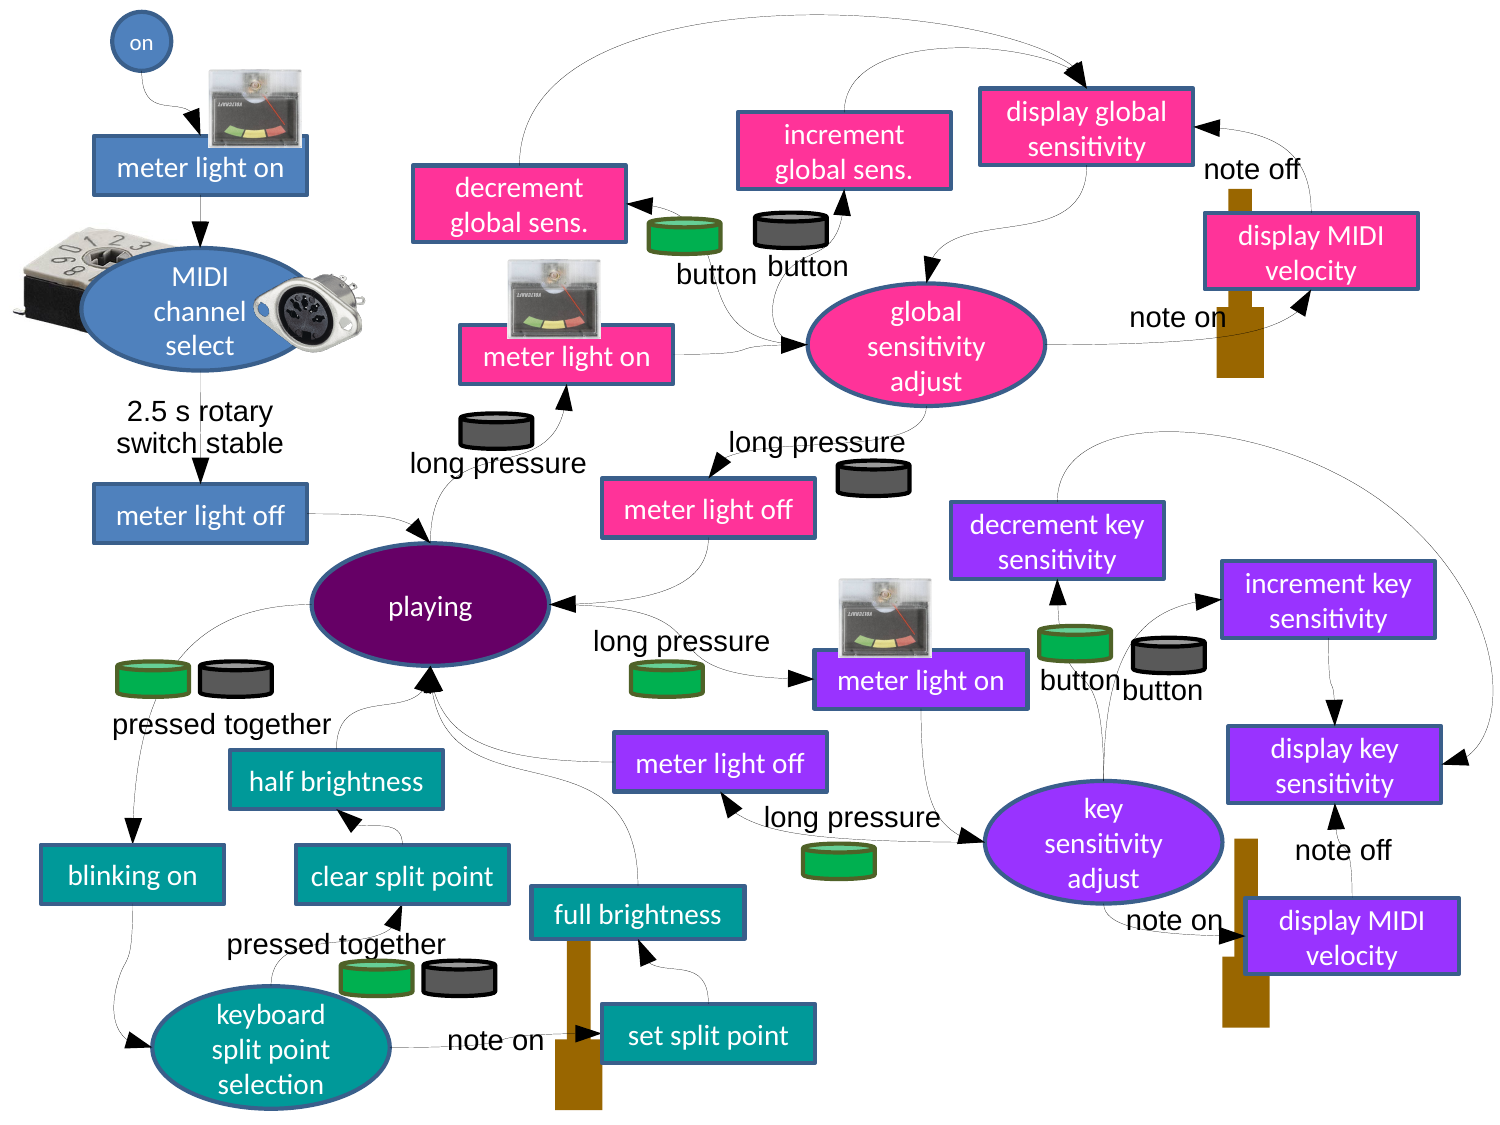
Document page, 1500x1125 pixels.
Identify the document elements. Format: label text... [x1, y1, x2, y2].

text_box blinking on [40, 844, 225, 904]
text_box [755, 218, 827, 249]
text_box meter light on [94, 135, 308, 195]
picture [251, 271, 367, 355]
text_box key sensitivity adjust [984, 780, 1223, 904]
text_box display MIDI velocity [1204, 212, 1418, 290]
text_box display key sensitivity [1228, 726, 1442, 803]
text_box playing [311, 543, 550, 666]
text_box set split point [601, 1003, 815, 1063]
text_box [1234, 838, 1258, 935]
text_box increment global sens. [737, 112, 951, 189]
text_box [1222, 937, 1270, 1028]
text_box [1228, 188, 1252, 212]
text_box [555, 1034, 603, 1111]
text_box [631, 667, 703, 697]
picture [507, 259, 601, 339]
text_box [199, 666, 272, 697]
text_box increment key sensitivity [1221, 561, 1435, 638]
text_box [423, 966, 496, 997]
text_box keyboard split point selection [152, 986, 390, 1109]
text_box display MIDI velocity [1245, 897, 1459, 975]
text_box [460, 419, 533, 449]
text_box [117, 667, 189, 697]
text_box meter light off [601, 478, 815, 538]
text_box [837, 466, 910, 497]
text_box meter light off [94, 484, 308, 544]
text_box global sensitivity adjust [807, 283, 1046, 407]
text_box full brightness [531, 885, 745, 939]
text_box meter light on [814, 649, 1028, 709]
text_box half brightness [229, 750, 443, 810]
text_box [1216, 329, 1264, 378]
text_box [340, 966, 413, 997]
text_box [1133, 643, 1205, 674]
text_box meter light on [460, 324, 674, 384]
picture [838, 578, 932, 658]
text_box on [112, 11, 172, 71]
picture [208, 69, 302, 148]
text_box decrement key sensitivity [950, 502, 1164, 579]
text_box [1039, 631, 1112, 662]
text_box decrement global sens. [412, 165, 626, 243]
text_box [648, 224, 721, 254]
text_box [803, 849, 875, 880]
text_box meter light off [613, 732, 827, 792]
picture [9, 206, 195, 361]
text_box [1216, 290, 1264, 337]
text_box MIDI channel select [81, 247, 293, 371]
text_box display global sensitivity [980, 88, 1194, 166]
text_box clear split point [295, 844, 509, 904]
text_box [566, 939, 591, 1033]
